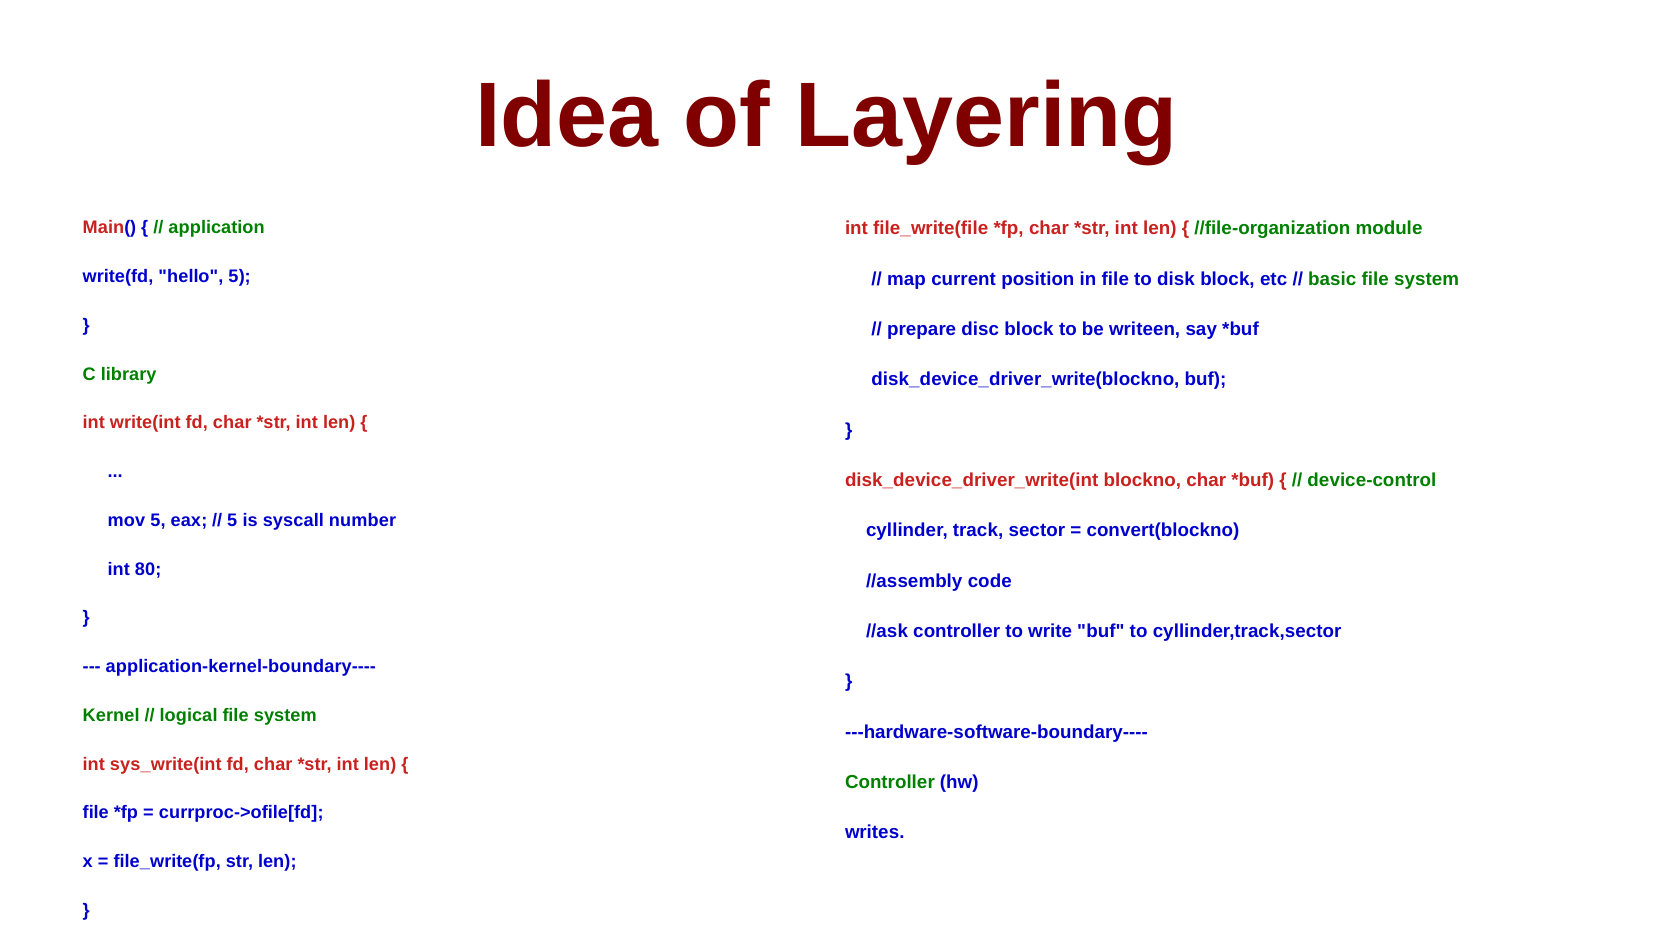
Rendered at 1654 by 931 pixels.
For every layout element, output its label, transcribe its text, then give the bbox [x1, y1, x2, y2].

title Idea of Layering [82, 37, 1571, 193]
list int file_write(file *fp, char *str, int len) { //file-organization module // map current position in file to disk block, etc // basic file system // prepare disc block to be writeen, say *buf disk_device_driver_write(blockno, buf); } disk_device_driver_write(int blockno, char *buf) { // device-control cyllinder, track, sector = convert(blockno) //assembly code //ask controller to write "buf" to cyllinder,track,sector } ---hardware-software-boundary---- Controller (hw) writes. [845, 217, 1571, 910]
list Main() { // application write(fd, "hello", 5); } C library int write(int fd, char *str, int len) { ... mov 5, eax; // 5 is syscall number int 80; } --- application-kernel-boundary---- Kernel // logical file system int sys_write(int fd, char *str, int len) { file *fp = currproc->ofile[fd]; x = file_write(fp, str, len); } [82, 217, 772, 922]
